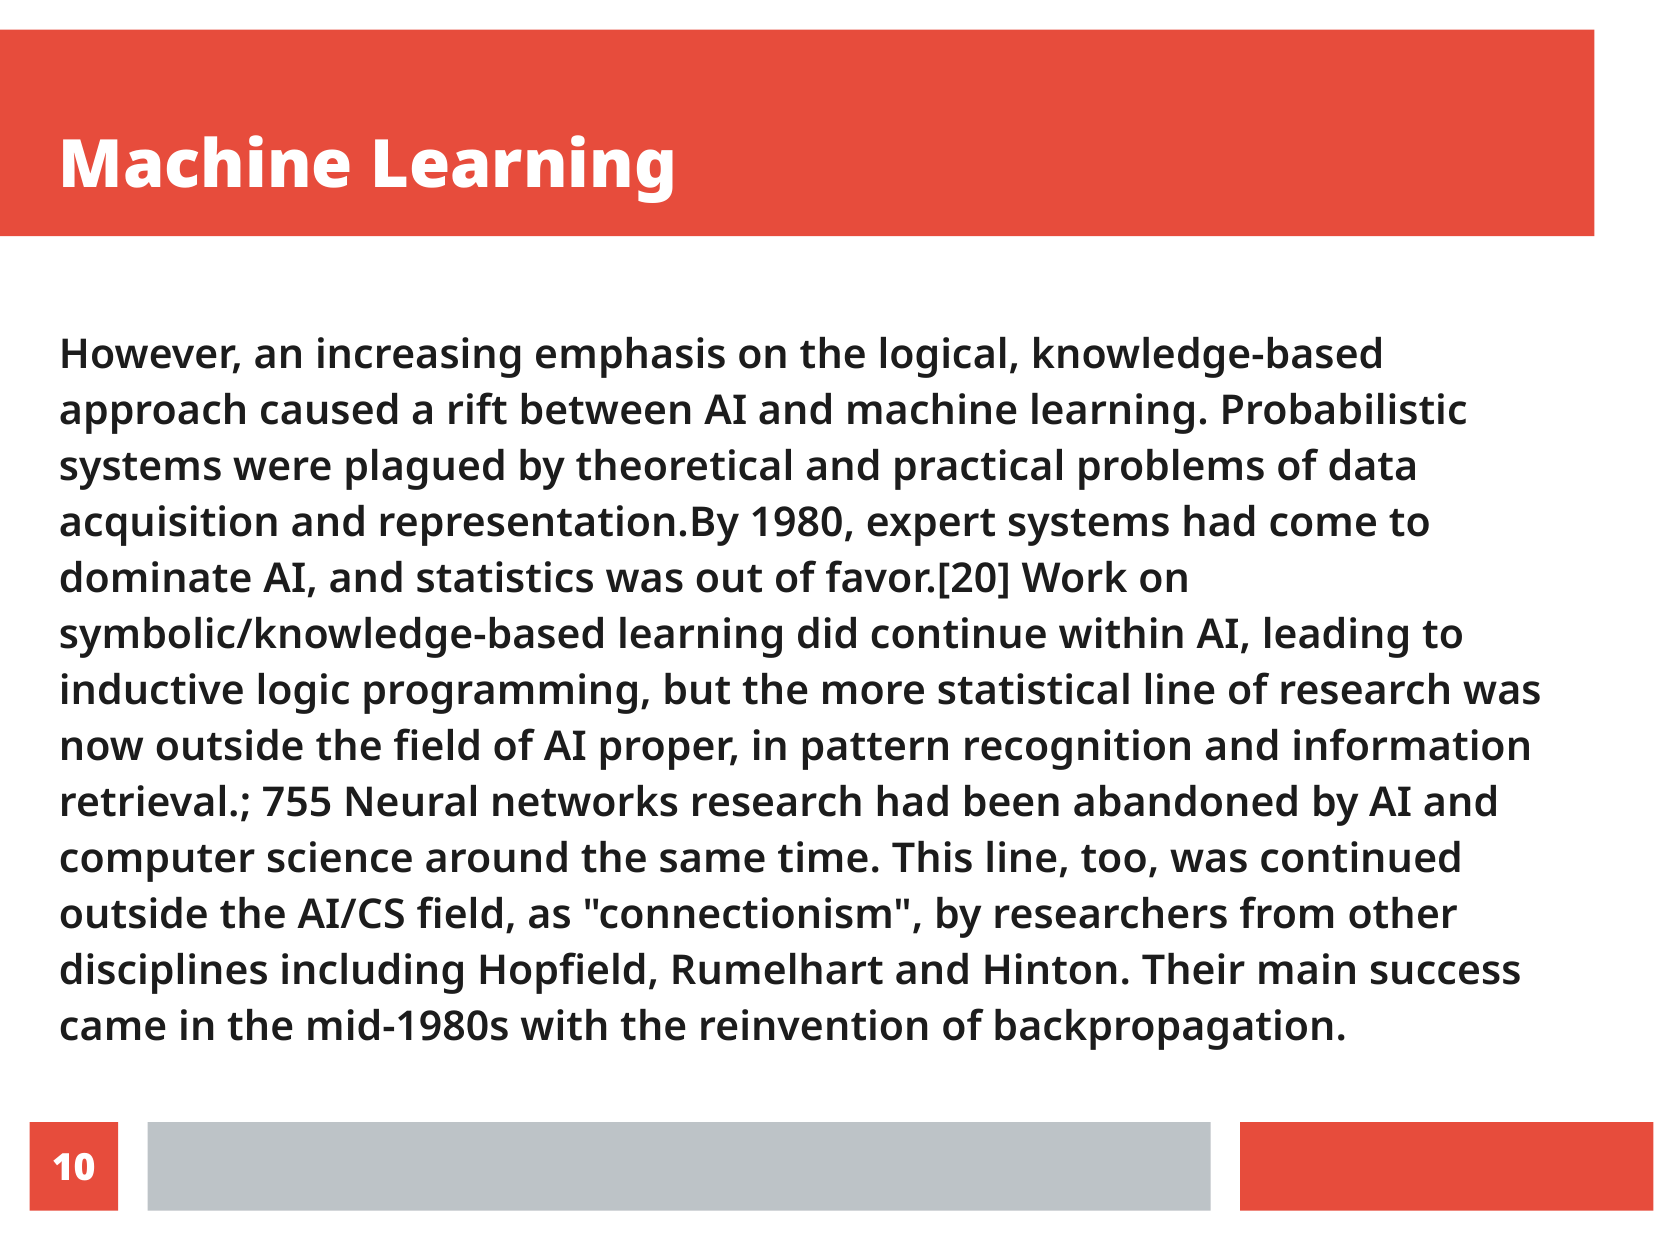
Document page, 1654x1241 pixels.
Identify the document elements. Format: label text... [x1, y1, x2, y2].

title Machine Learning [59, 59, 1595, 207]
list However, an increasing emphasis on the logical, knowledge-based approach caused a rift between AI and machine learning. Probabilistic systems were plagued by theoretical and practical problems of data acquisition and representation.By 1980, expert systems had come to dominate AI, and statistics was out of favor.[20] Work on symbolic/knowledge-based learning did continue within AI, leading to inductive logic programming, but the more statistical line of research was now outside the field of AI proper, in pattern recognition and information retrieval.; 755 Neural networks research had been abandoned by AI and computer science around the same time. This line, too, was continued outside the AI/CS field, as "connectionism", by researchers from other disciplines including Hopfield, Rumelhart and Hinton. Their main success came in the mid-1980s with the reinvention of backpropagation. [59, 324, 1565, 1093]
